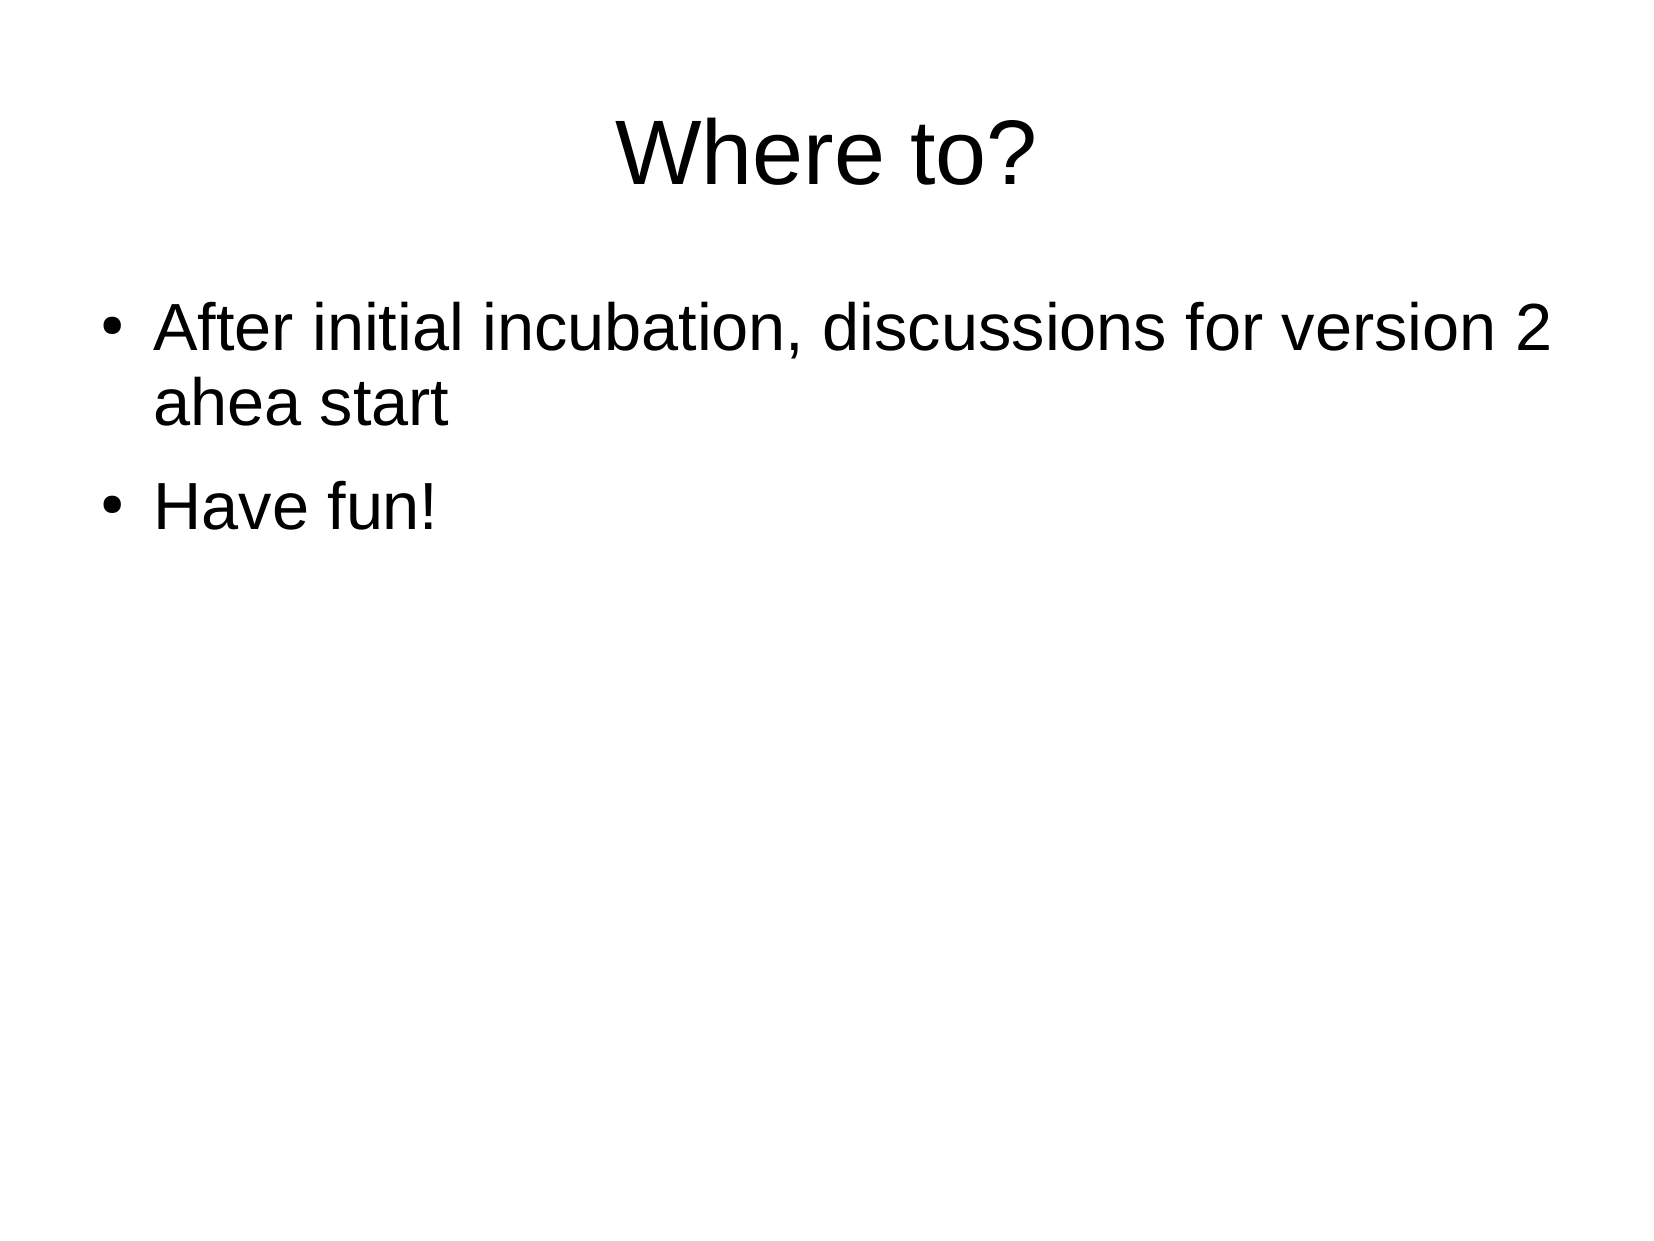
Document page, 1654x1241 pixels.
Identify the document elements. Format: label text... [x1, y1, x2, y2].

title Where to? [82, 56, 1571, 250]
list After initial incubation, discussions for version 2 ahea start Have fun! [82, 290, 1571, 1109]
